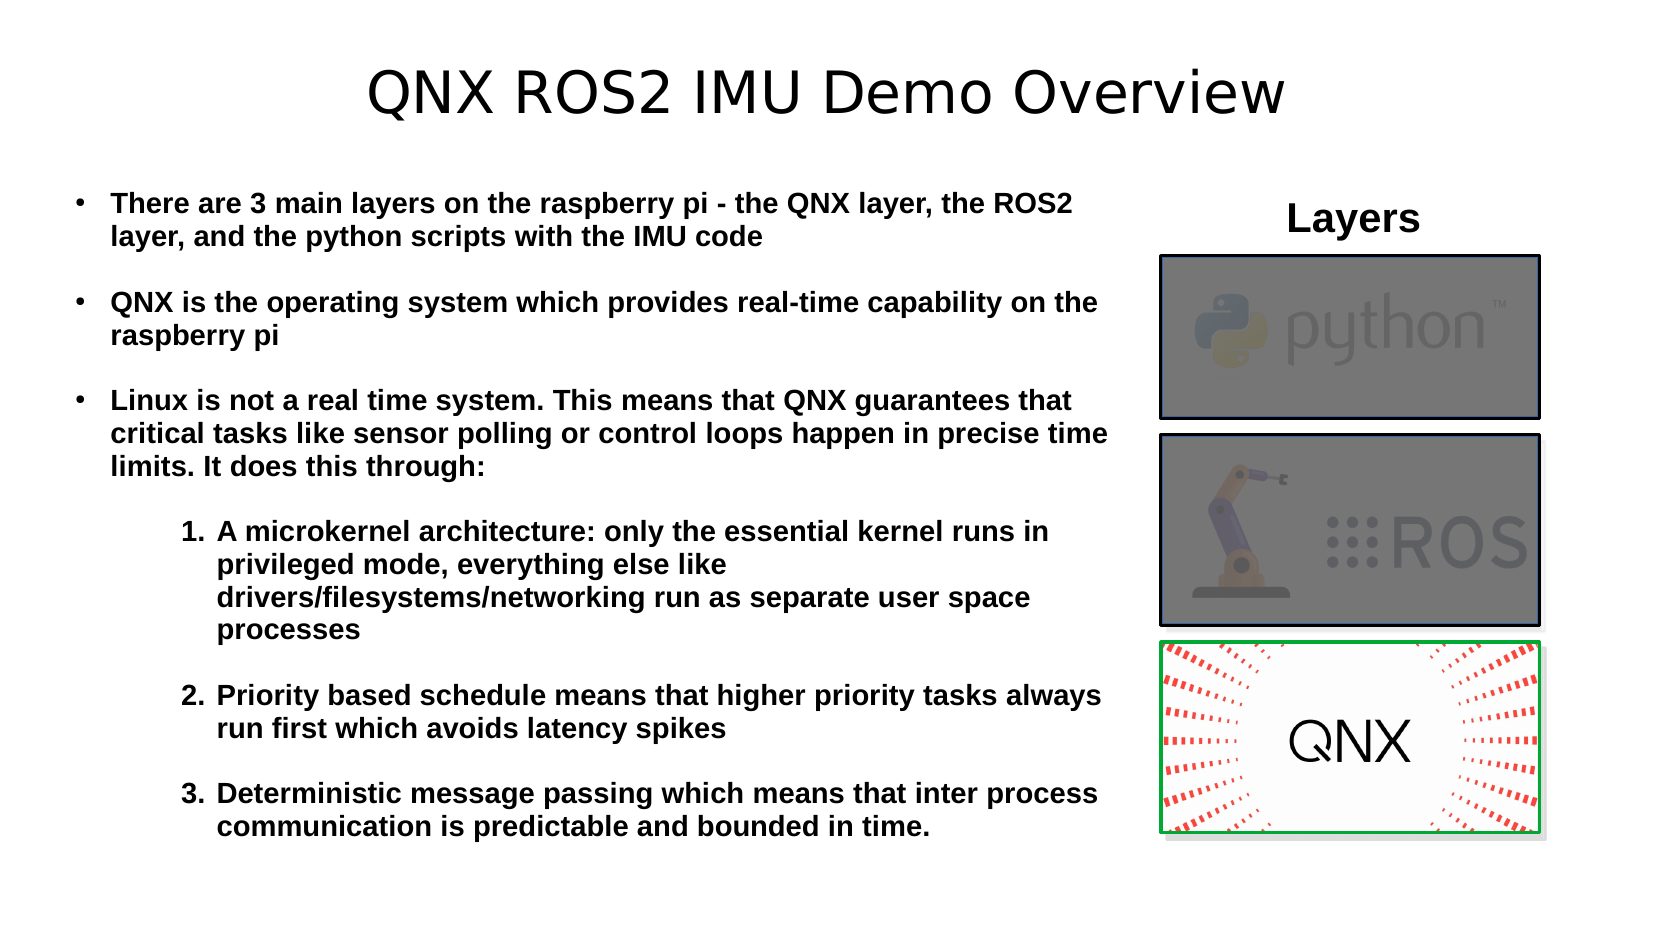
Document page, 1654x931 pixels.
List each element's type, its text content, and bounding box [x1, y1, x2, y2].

picture [1162, 643, 1538, 832]
title QNX ROS2 IMU Demo Overview [82, 37, 1571, 151]
text_box Layers [1241, 187, 1467, 249]
text_box [1162, 436, 1538, 624]
text_box [1162, 257, 1538, 417]
text_box There are 3 main layers on the raspberry pi - the QNX layer, the ROS2 layer, and the python scripts with the IMU code QNX is the operating system which provides real-time capability on the raspberry pi Linux is not a real time system. This means that QNX guarantees that critical tasks like sensor polling or control loops happen in precise time limits. It does this through: A microkernel architecture: only the essential kernel runs in privileged mode, everything else like drivers/filesystems/networking run as separate user space processes Priority based schedule means that higher priority tasks always run first which avoids latency spikes Deterministic message passing which means that inter process communication is predictable and bounded in time. [75, 187, 1126, 863]
